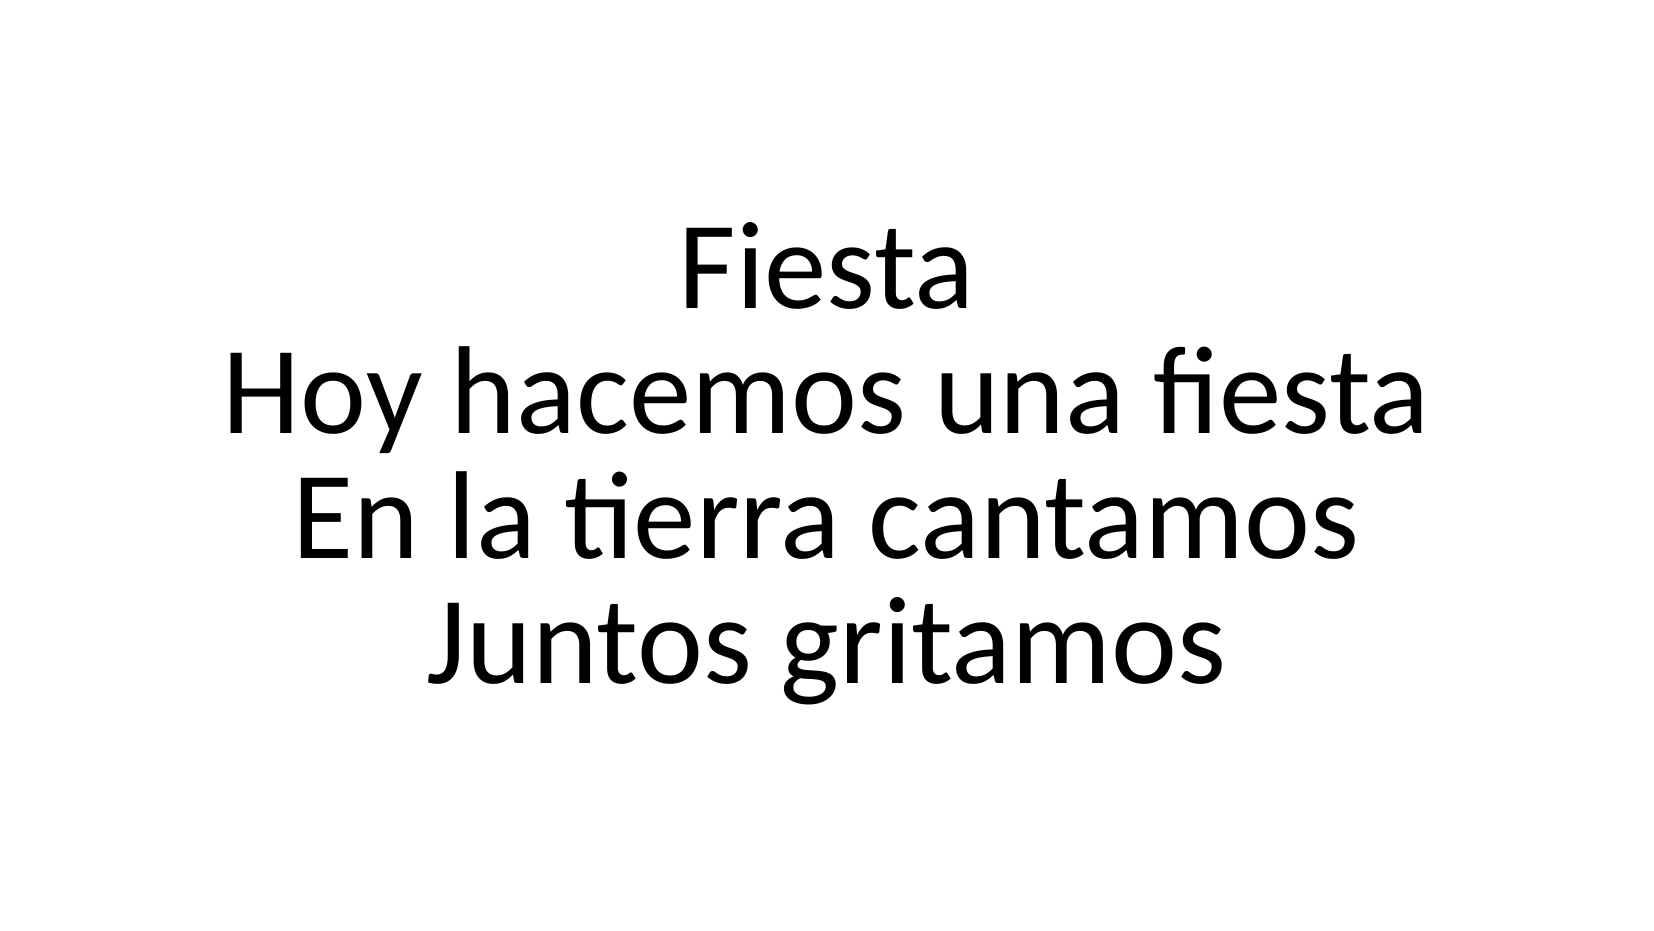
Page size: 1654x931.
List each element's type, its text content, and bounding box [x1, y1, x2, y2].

title Fiesta Hoy hacemos una fiesta En la tierra cantamos Juntos gritamos [0, 0, 1654, 931]
